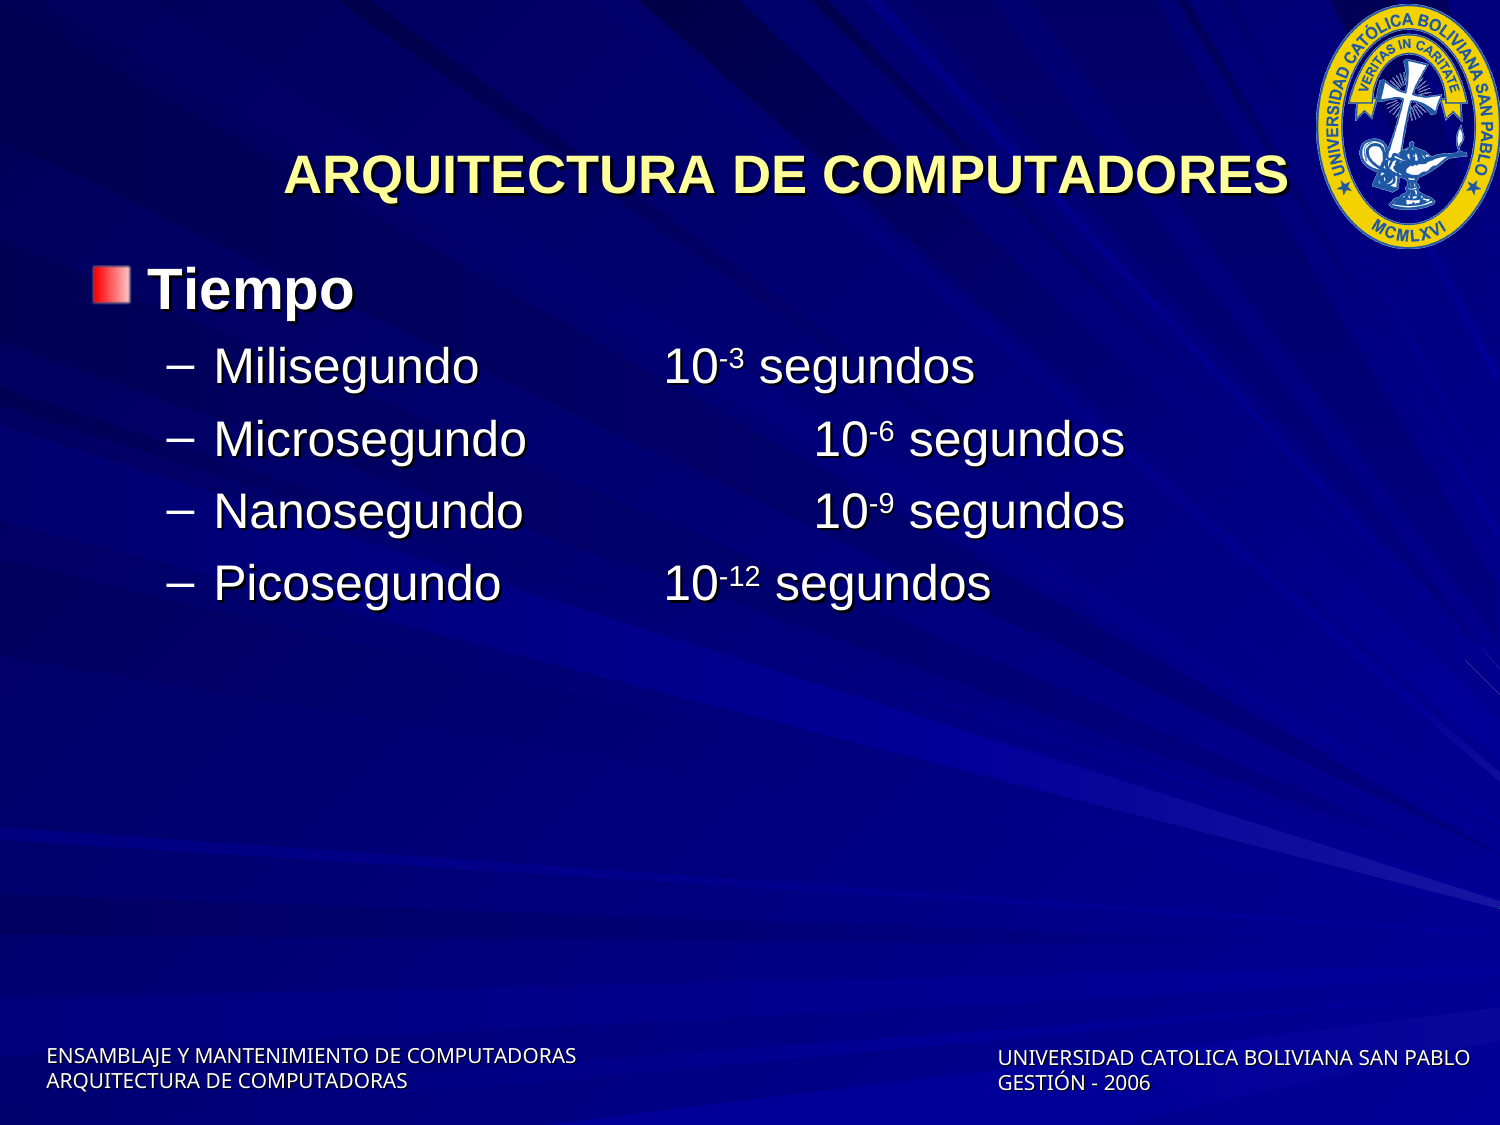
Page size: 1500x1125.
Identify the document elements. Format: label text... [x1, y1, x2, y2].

picture [1316, 4, 1500, 249]
list Tiempo Milisegundo 10-3 segundos Microsegundo 10-6 segundos Nanosegundo 10-9 segundos Picosegundo 10-12 segundos [76, 243, 1427, 709]
text_box ARQUITECTURA DE COMPUTADORES [112, 78, 1463, 266]
